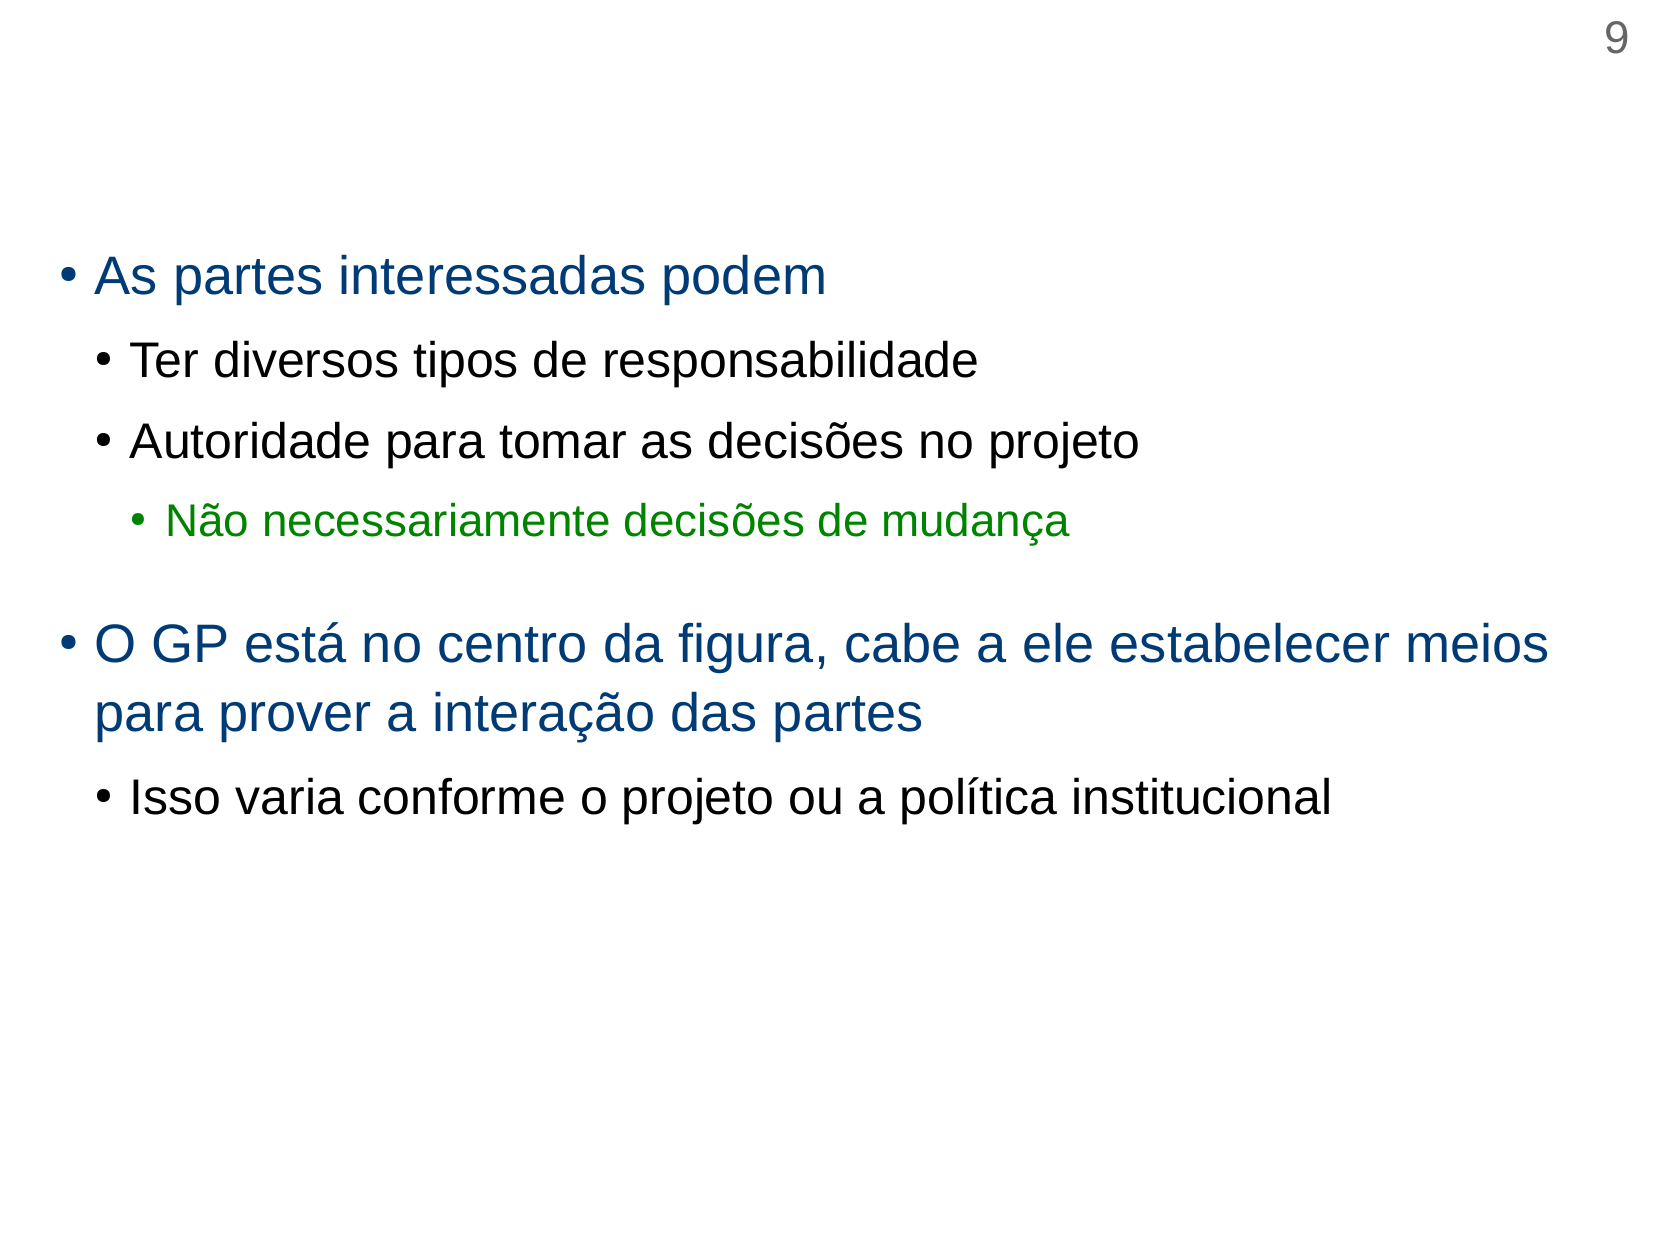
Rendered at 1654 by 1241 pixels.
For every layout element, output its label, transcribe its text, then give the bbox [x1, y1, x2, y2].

list As partes interessadas podem Ter diversos tipos de responsabilidade Autoridade para tomar as decisões no projeto Não necessariamente decisões de mudança O GP está no centro da figura, cabe a ele estabelecer meios para prover a interação das partes Isso varia conforme o projeto ou a política institucional [59, 236, 1595, 1211]
